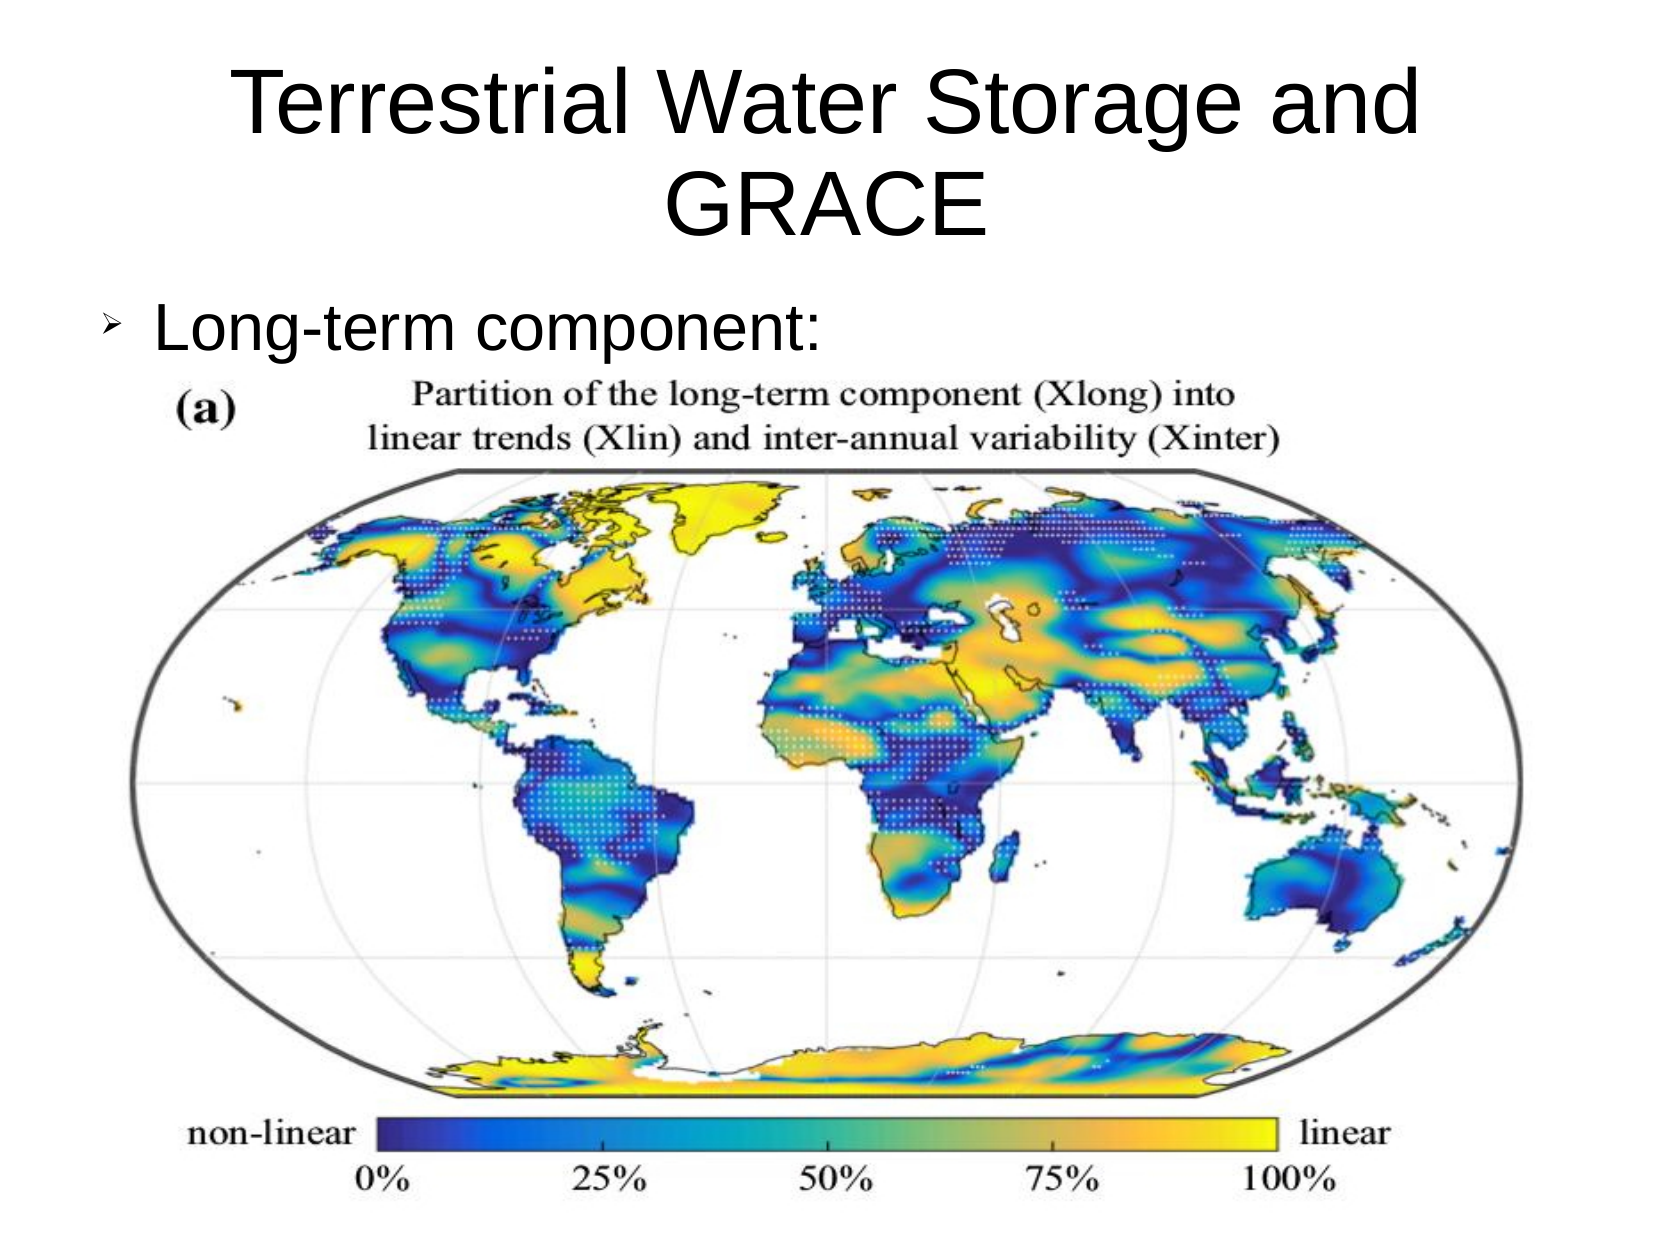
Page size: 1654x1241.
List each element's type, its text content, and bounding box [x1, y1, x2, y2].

picture [118, 366, 1536, 1217]
list Long-term component: [82, 290, 1571, 1010]
title Terrestrial Water Storage and GRACE [82, 49, 1571, 257]
